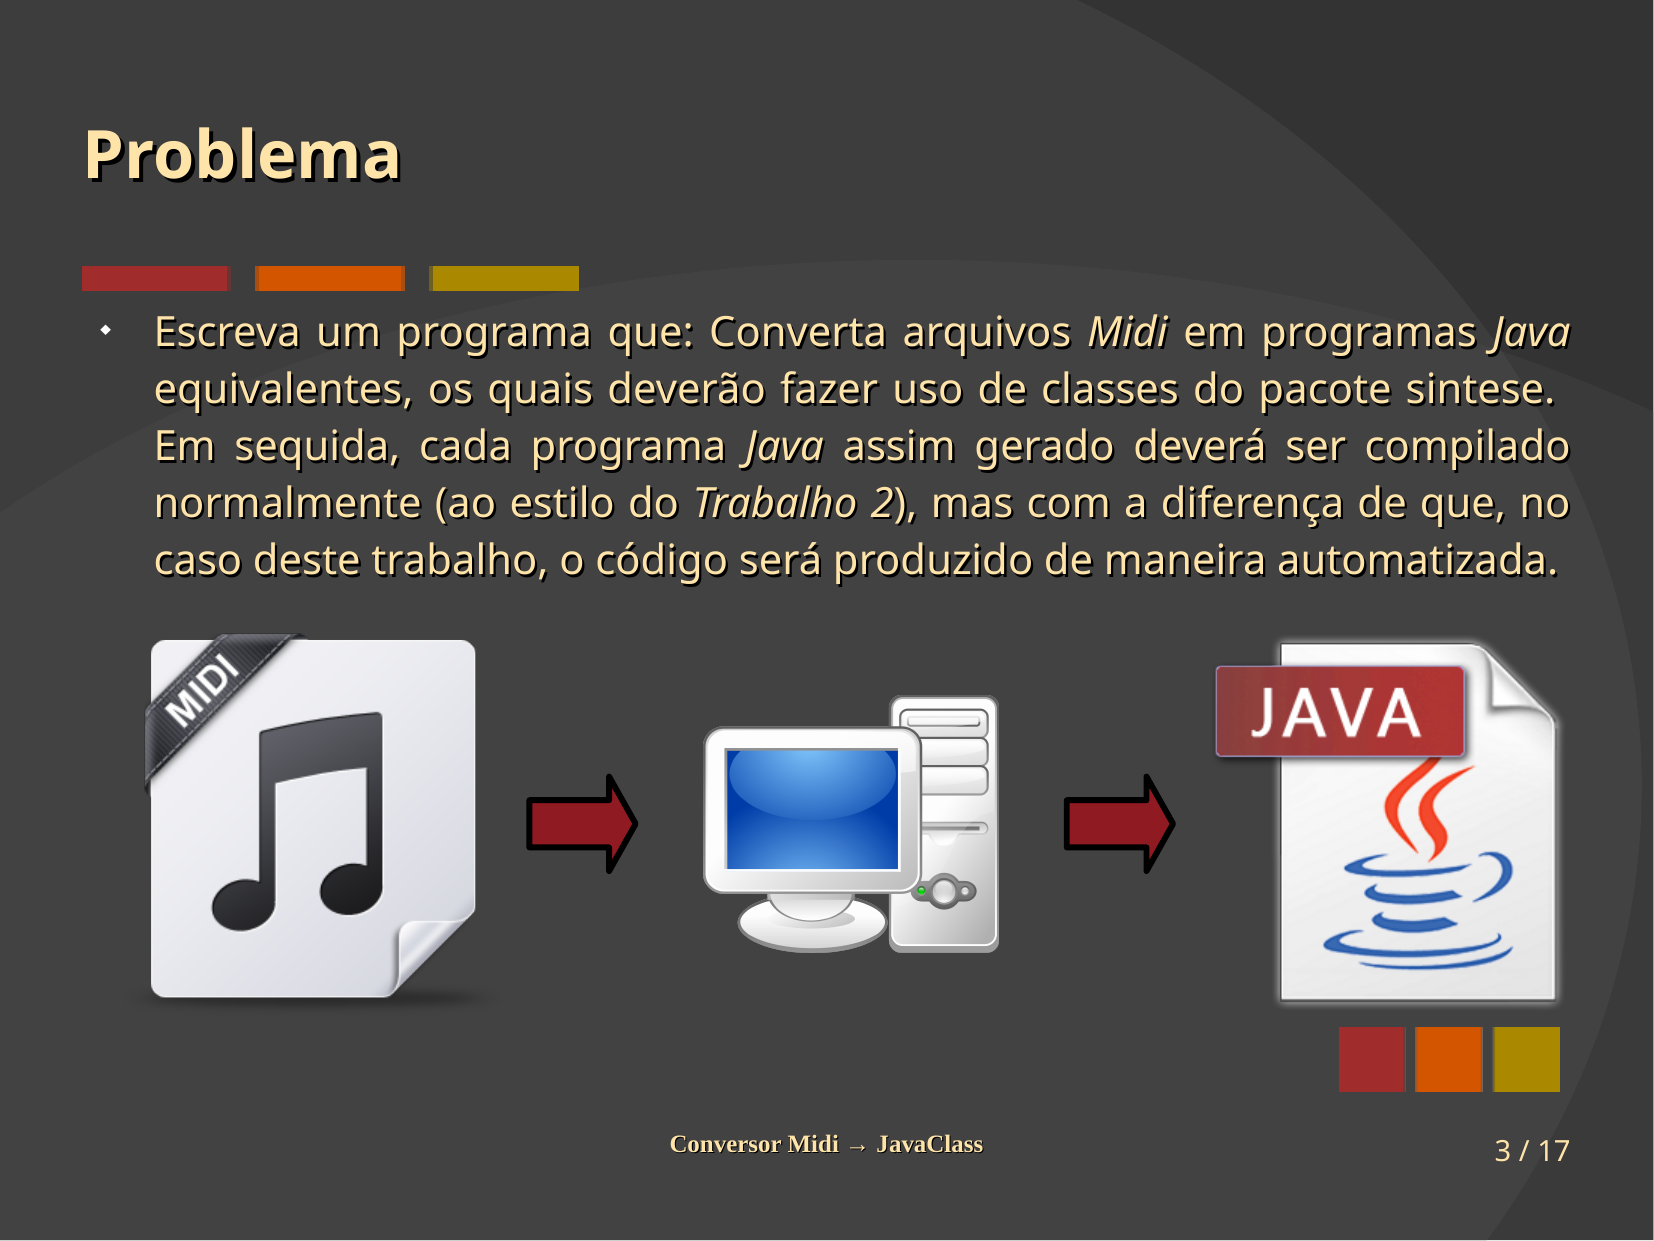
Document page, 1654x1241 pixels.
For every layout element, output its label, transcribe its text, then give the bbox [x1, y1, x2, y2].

title Problema [82, 49, 1571, 257]
picture [121, 631, 506, 1016]
text_box [1066, 776, 1174, 872]
picture [82, 266, 579, 291]
text_box [529, 776, 636, 872]
list Escreva um programa que: Converta arquivos Midi em programas Java equivalentes, os quais deverão fazer uso de classes do pacote sintese. Em sequida, cada programa Java assim gerado deverá ser compilado normalmente (ao estilo do Trabalho 2), mas com a diferença de que, no caso deste trabalho, o código será produzido de maneira automatizada. [82, 302, 1571, 1022]
picture [703, 695, 999, 953]
picture [1196, 631, 1581, 1016]
picture [1339, 1027, 1560, 1092]
